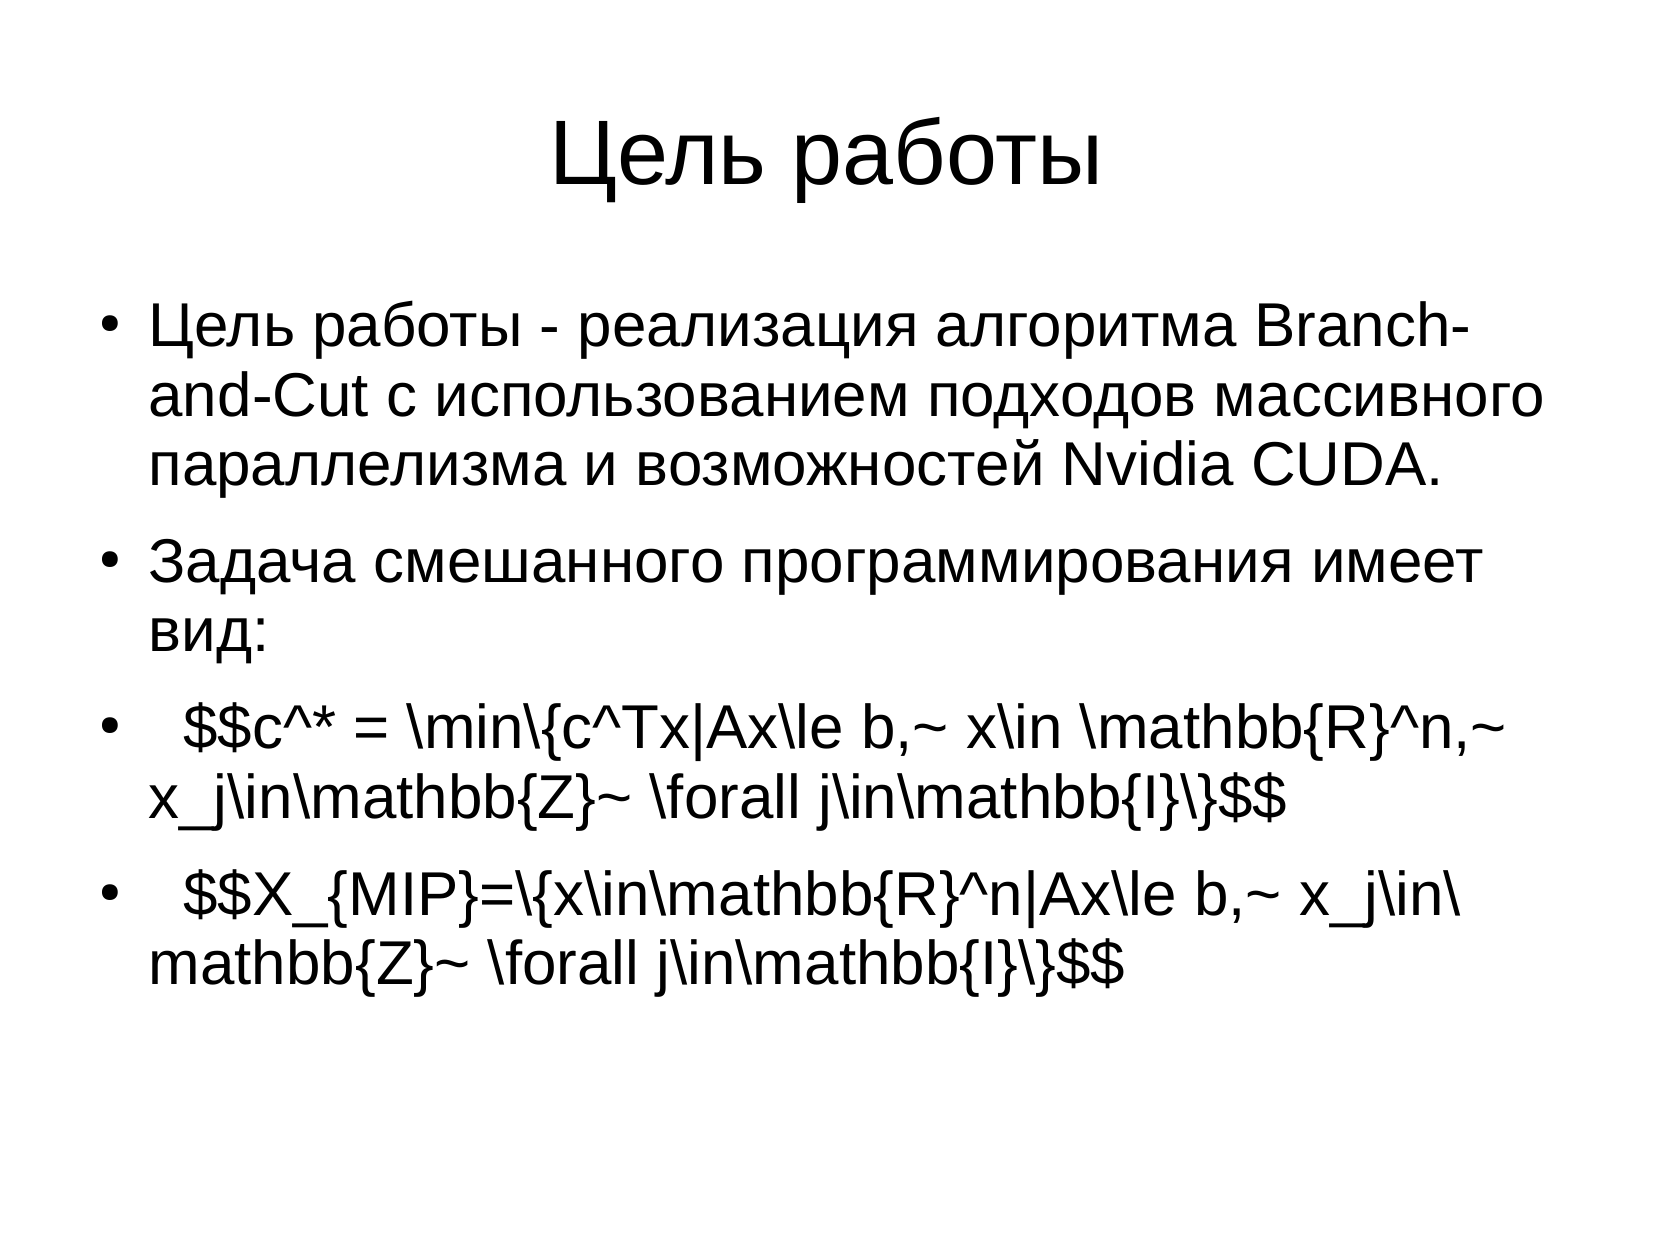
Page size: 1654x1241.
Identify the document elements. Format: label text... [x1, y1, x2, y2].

list Цель работы - реализация алгоритма Branch-and-Cut с использованием подходов массивного параллелизма и возможностей Nvidia CUDA. Задача смешанного программирования имеет вид: $$c^* = \min\{c^Tx|Ax\le b,~ x\in \mathbb{R}^n,~ x_j\in\mathbb{Z}~ \forall j\in\mathbb{I}\}$$ $$X_{MIP}=\{x\in\mathbb{R}^n|Ax\le b,~ x_j\in\mathbb{Z}~ \forall j\in\mathbb{I}\}$$ [82, 290, 1571, 1010]
title Цель работы [82, 49, 1571, 257]
